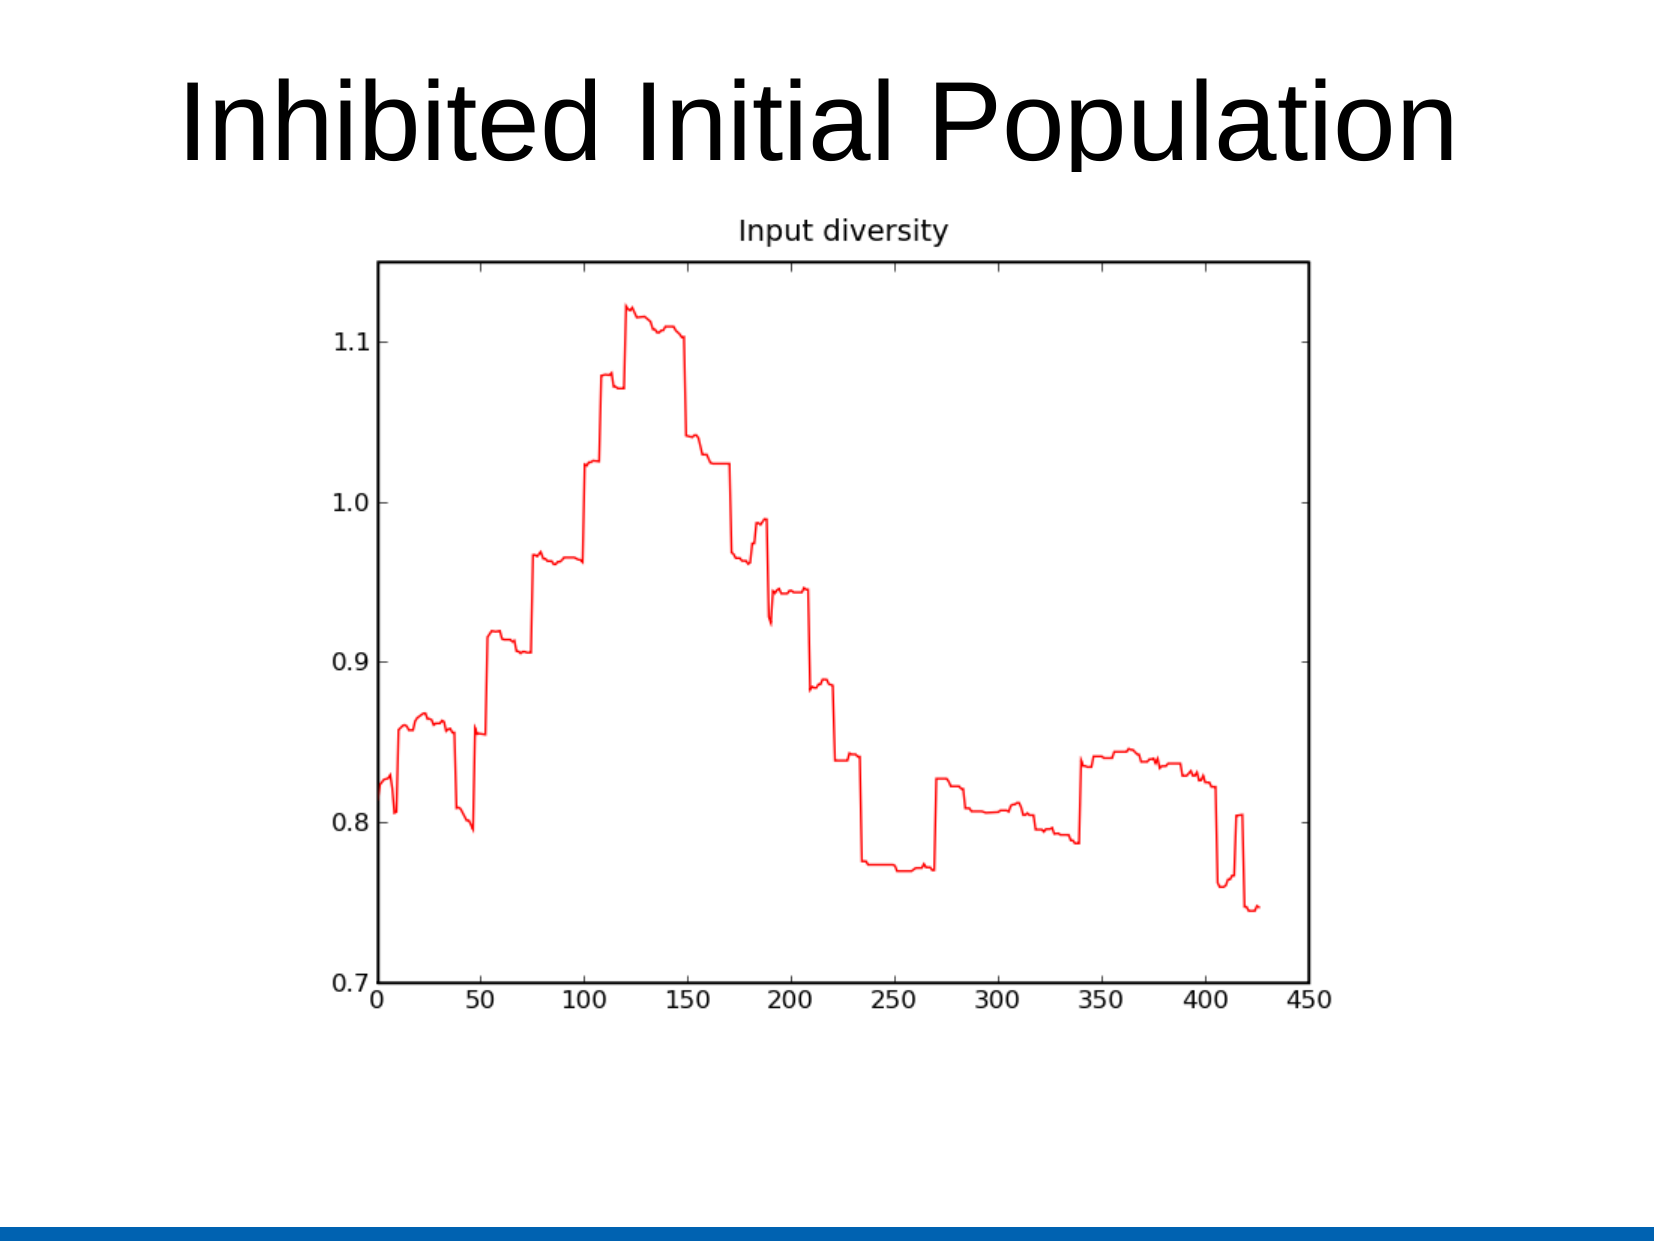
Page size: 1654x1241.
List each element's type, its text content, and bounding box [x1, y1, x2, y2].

title Inhibited Initial Population [112, 17, 1525, 226]
picture [228, 172, 1429, 1073]
